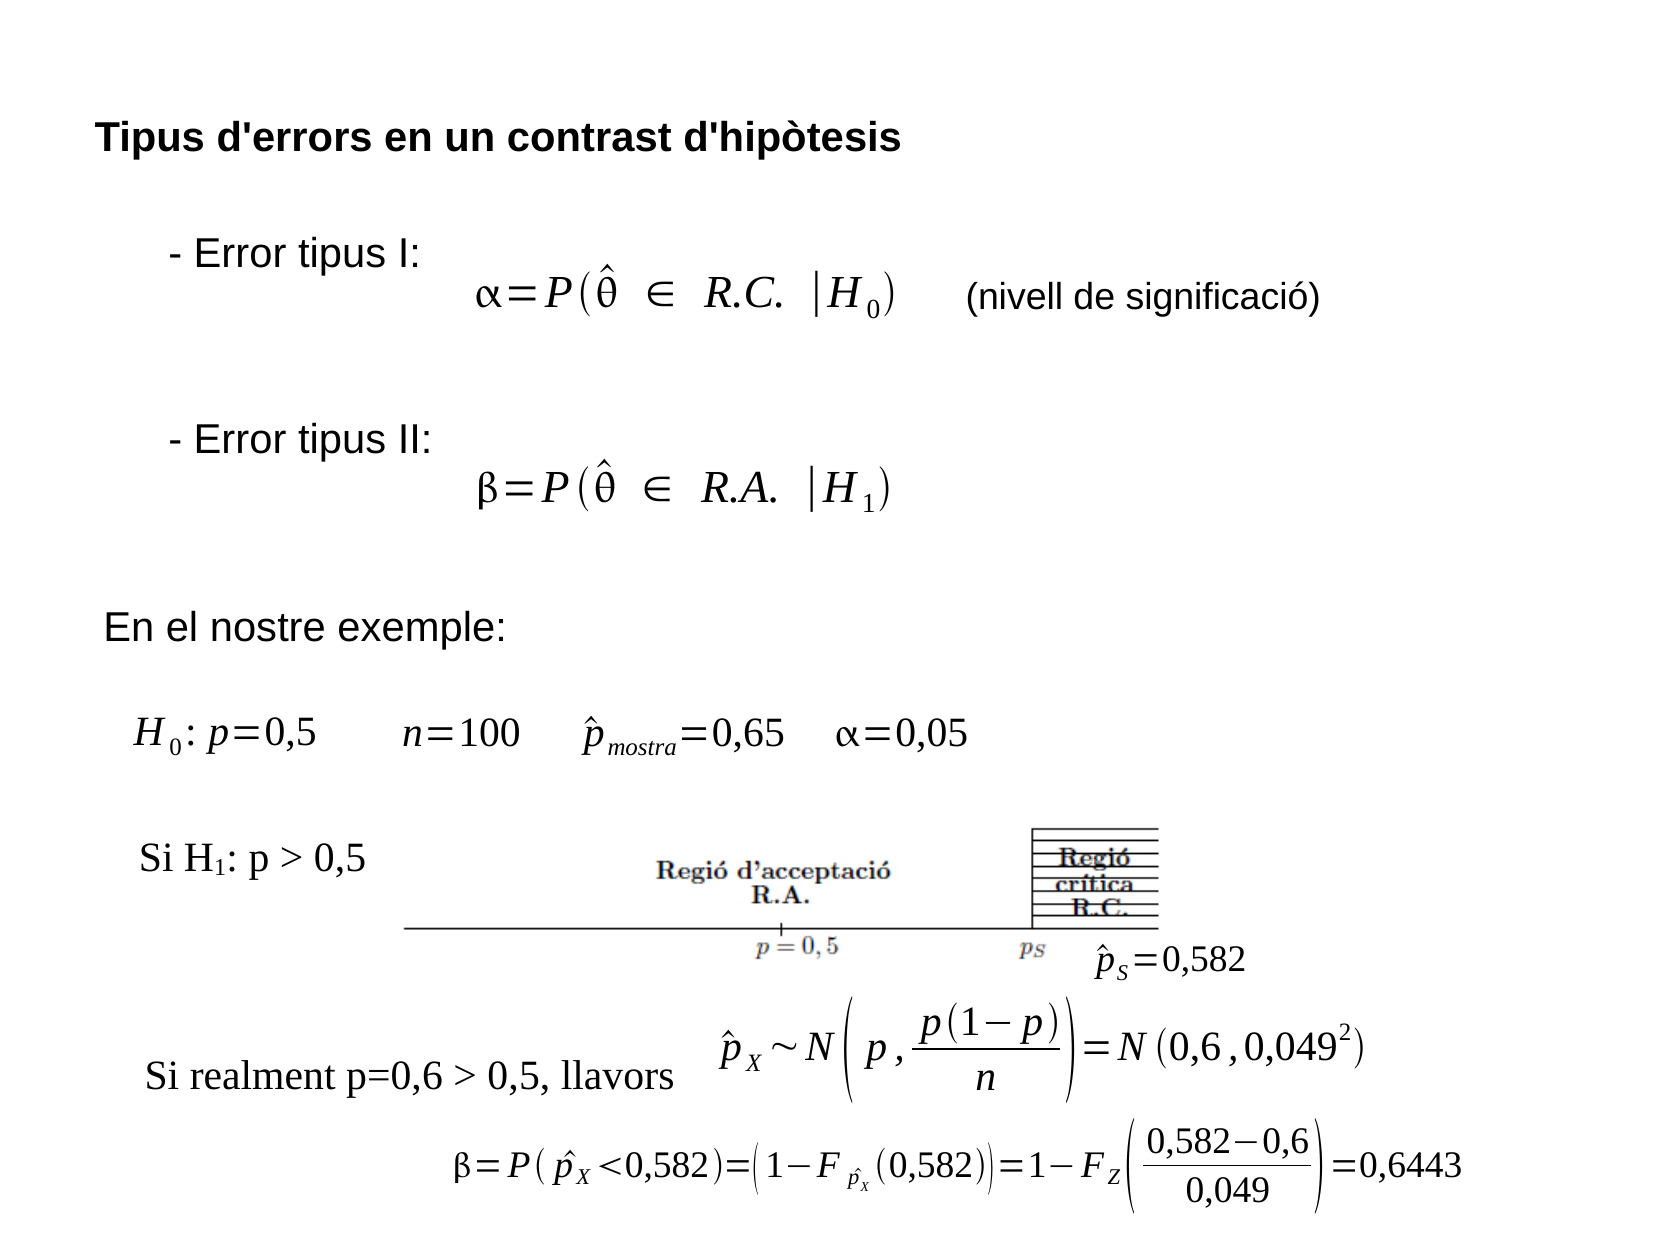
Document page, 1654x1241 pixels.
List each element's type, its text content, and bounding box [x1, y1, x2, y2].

picture [401, 804, 1182, 969]
chart [1083, 938, 1252, 987]
text_box Tipus d'errors en un contrast d'hipòtesis - Error tipus I: - Error tipus II: [5, 106, 1453, 473]
text_box Si H1: p > 0,5 [124, 803, 449, 879]
chart [571, 708, 792, 763]
chart [468, 261, 903, 325]
chart [394, 708, 527, 756]
chart [828, 709, 975, 756]
text_box (nivell de significació) [950, 267, 1571, 325]
chart [124, 708, 324, 762]
text_box En el nostre exemple: [88, 596, 1506, 833]
text_box Si realment p=0,6 > 0,5, llavors [129, 1021, 1063, 1120]
chart [468, 456, 898, 520]
chart [445, 1116, 1469, 1216]
chart [708, 993, 1373, 1105]
